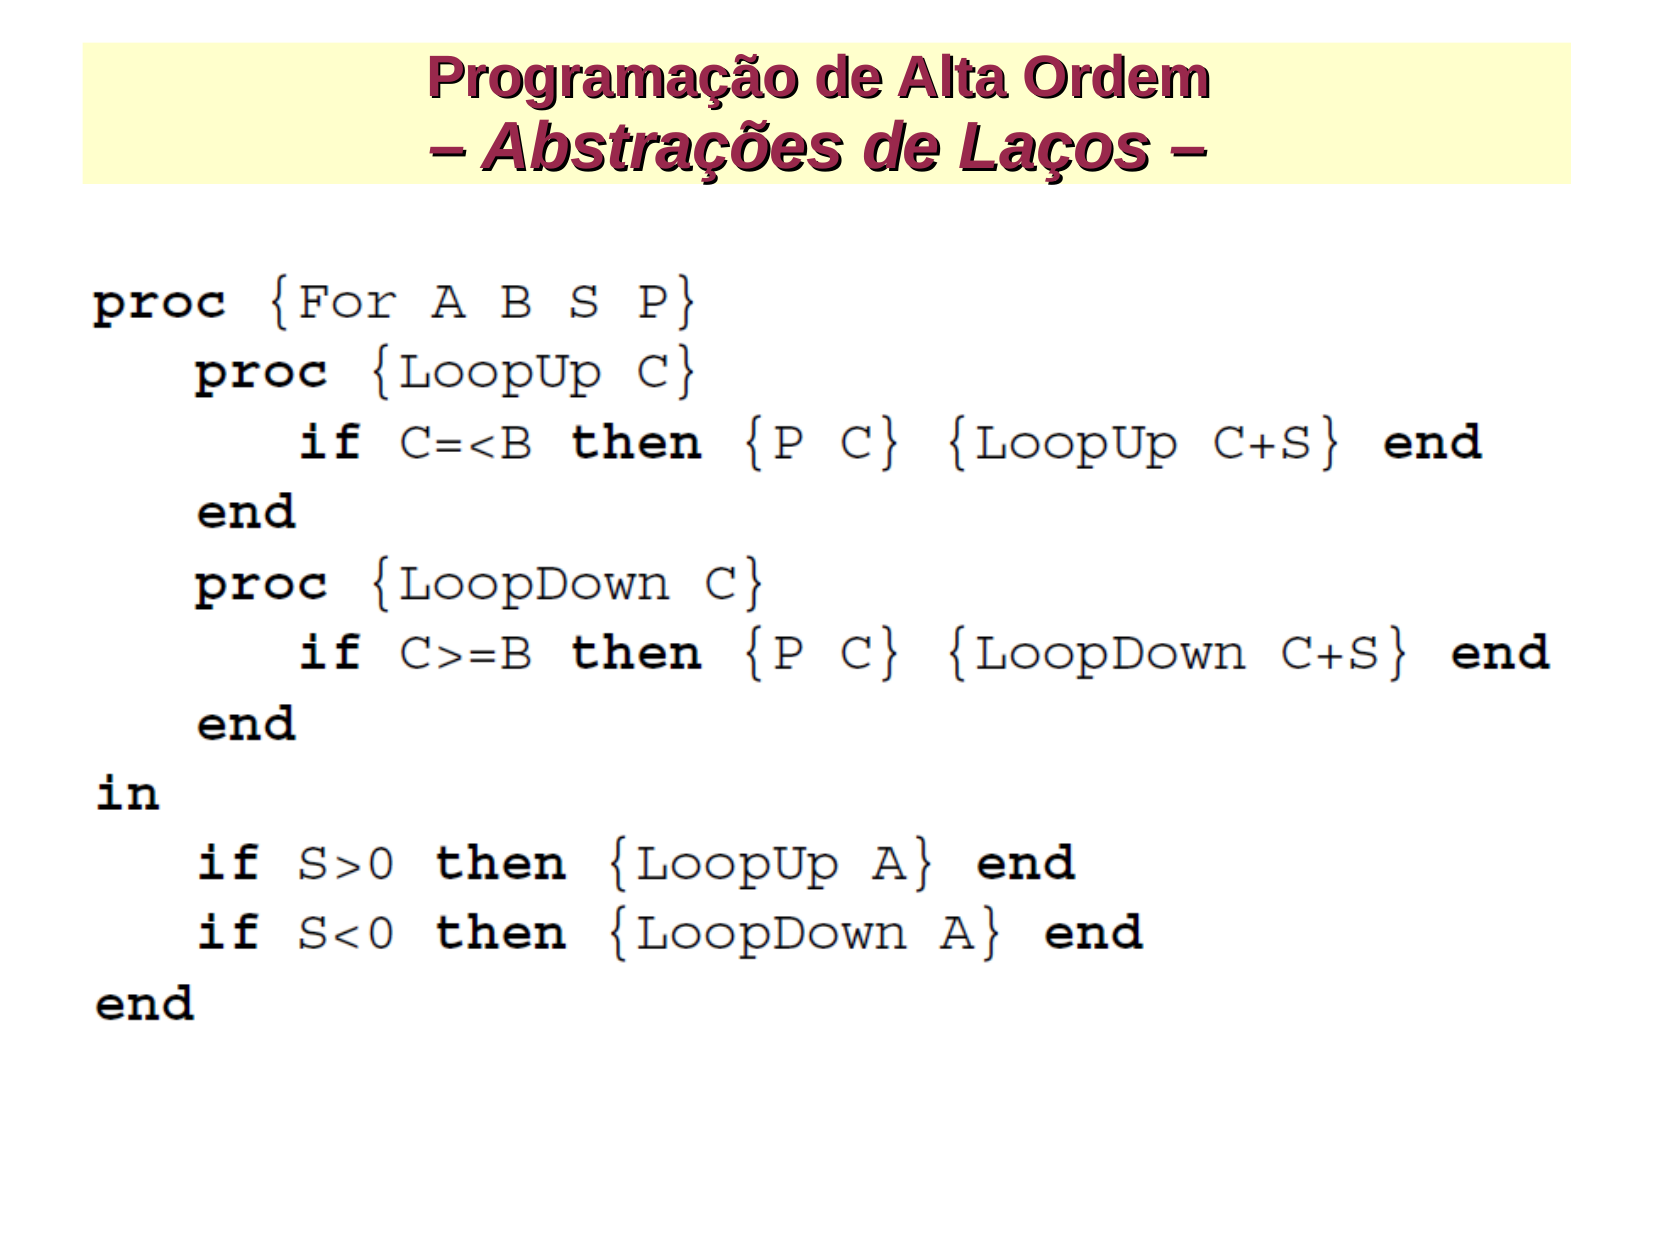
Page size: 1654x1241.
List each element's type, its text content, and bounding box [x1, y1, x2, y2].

picture [88, 262, 1554, 1022]
title Programação de Alta Ordem – Abstrações de Laços – [82, 42, 1571, 184]
